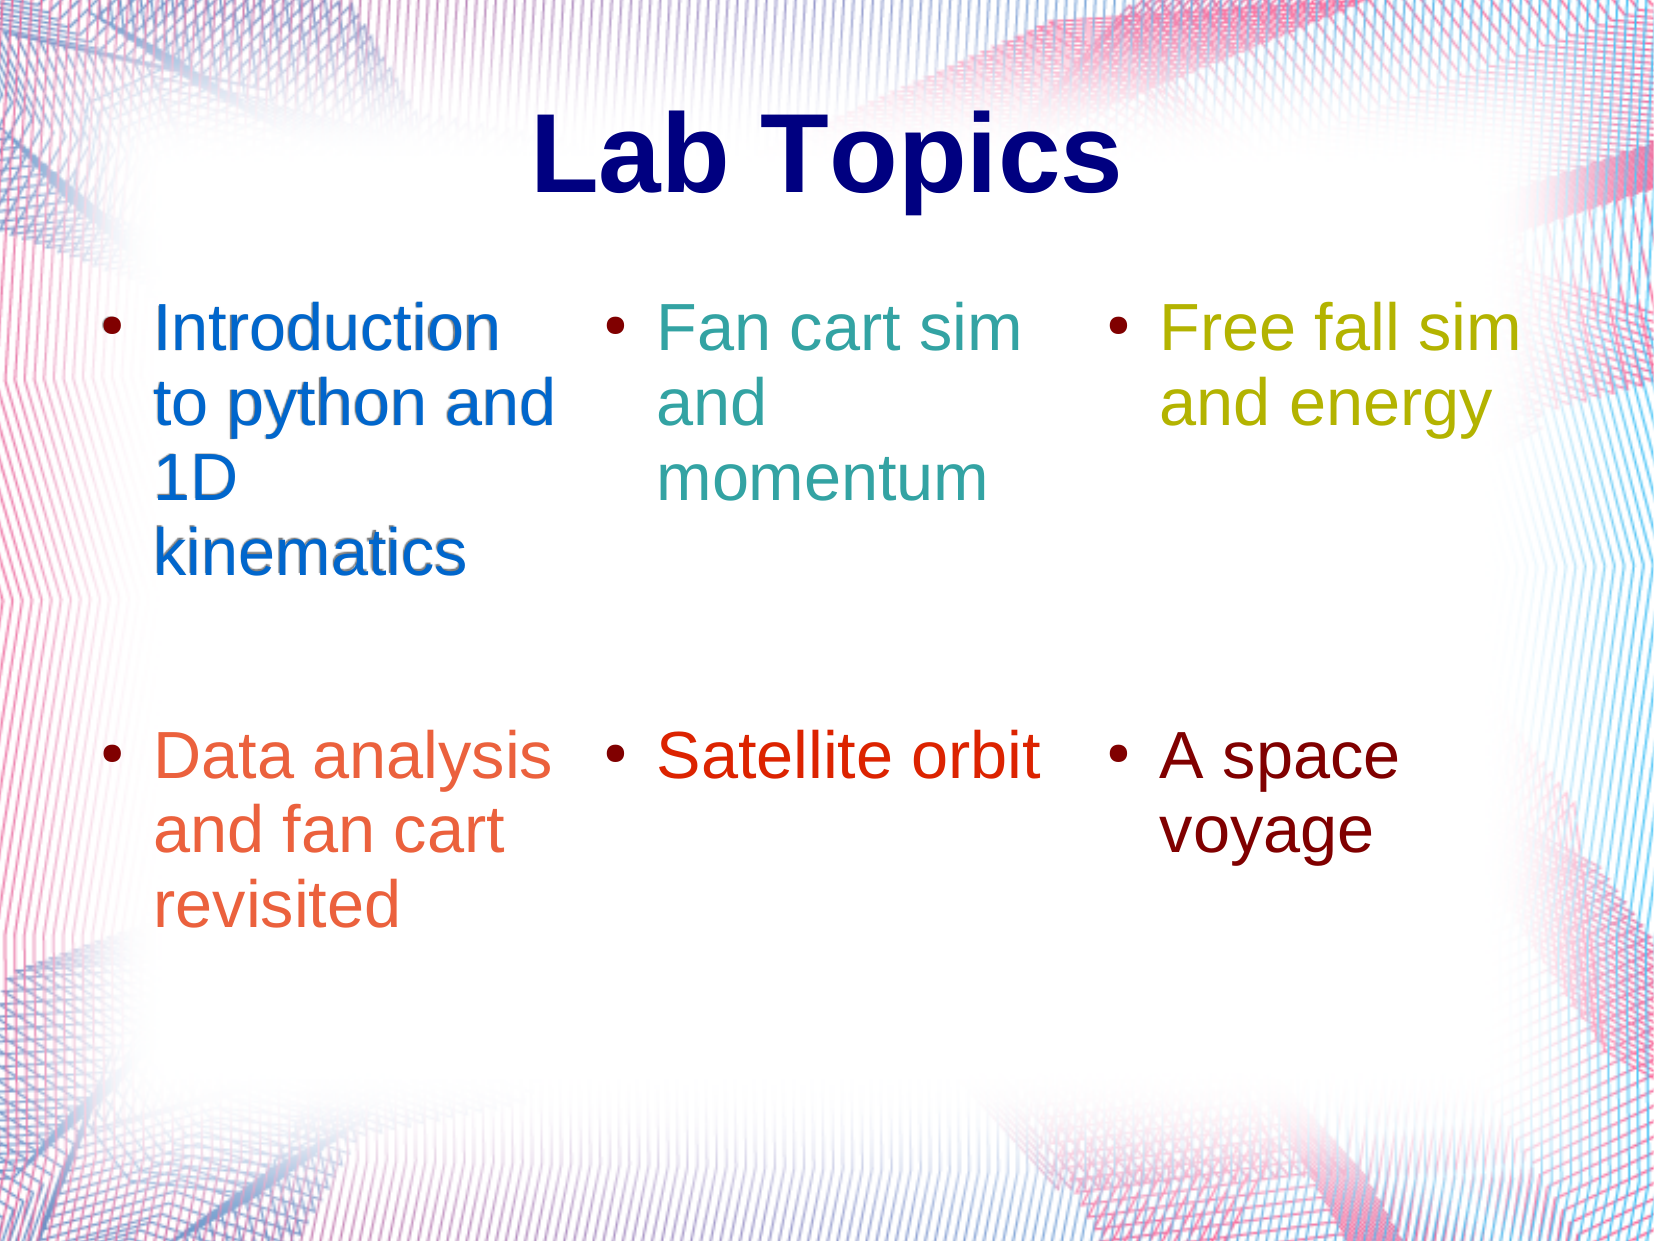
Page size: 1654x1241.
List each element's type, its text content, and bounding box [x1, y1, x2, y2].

list A space voyage [1088, 717, 1569, 1109]
list Satellite orbit [585, 717, 1065, 1109]
list Free fall sim and energy [1088, 290, 1569, 681]
list Introduction to python and 1D kinematics [82, 290, 562, 681]
list Data analysis and fan cart revisited [82, 717, 562, 1109]
title Lab Topics [82, 49, 1571, 257]
list Fan cart sim and momentum [585, 290, 1065, 681]
picture [0, 0, 1654, 1241]
